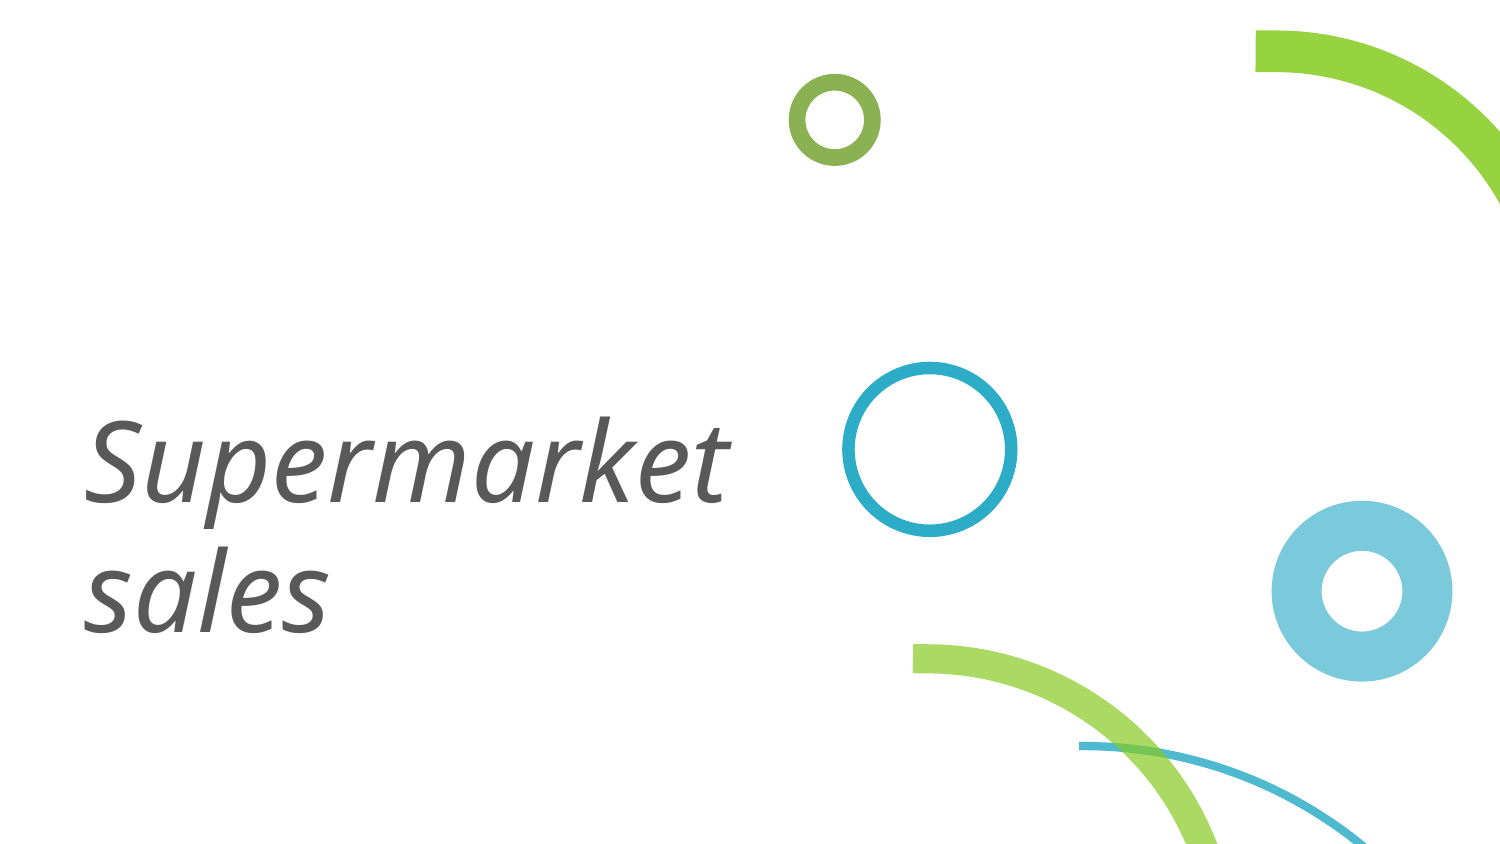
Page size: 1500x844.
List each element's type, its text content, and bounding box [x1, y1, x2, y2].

text_box Supermarket sales [69, 391, 835, 668]
